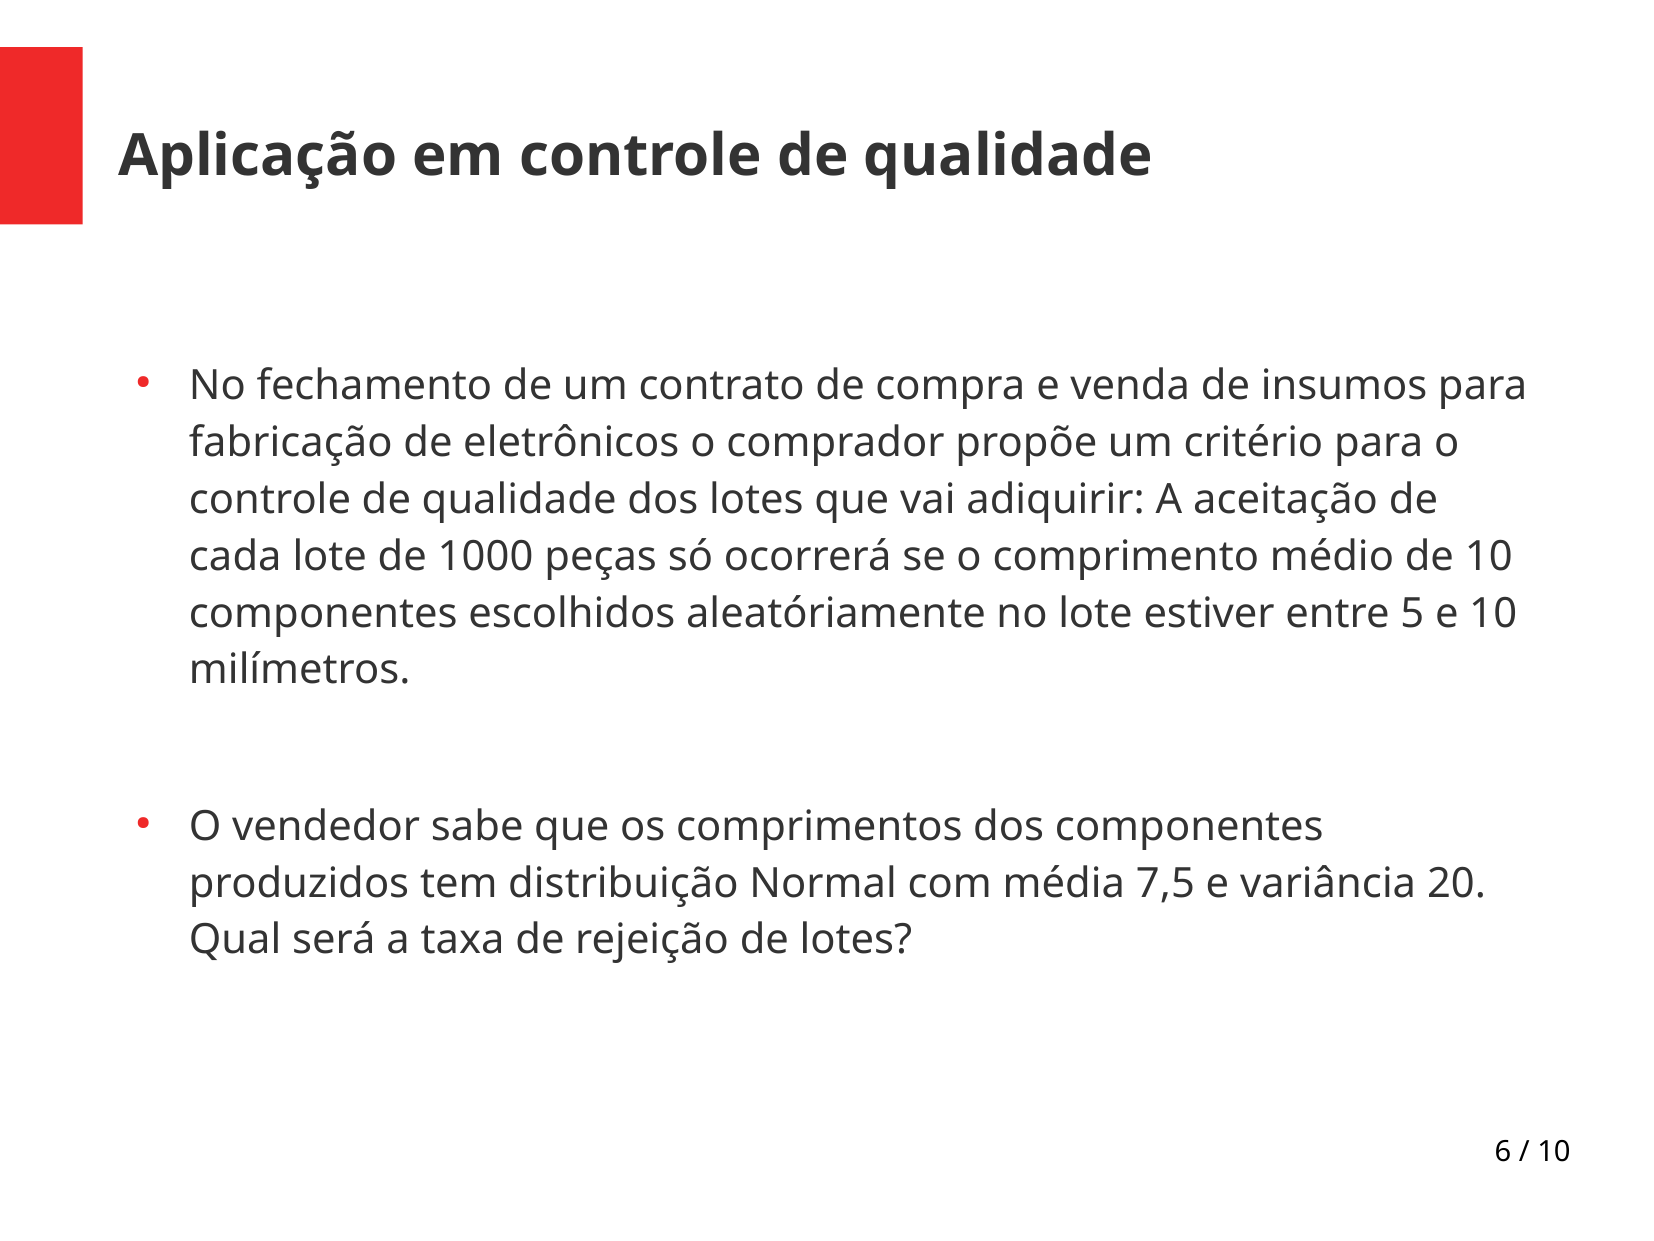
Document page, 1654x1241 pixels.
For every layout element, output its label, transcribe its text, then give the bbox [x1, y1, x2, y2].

title Aplicação em controle de qualidade [118, 49, 1571, 257]
list No fechamento de um contrato de compra e venda de insumos para fabricação de eletrônicos o comprador propõe um critério para o controle de qualidade dos lotes que vai adiquirir: A aceitação de cada lote de 1000 peças só ocorrerá se o comprimento médio de 10 componentes escolhidos aleatóriamente no lote estiver entre 5 e 10 milímetros. O vendedor sabe que os comprimentos dos componentes produzidos tem distribuição Normal com média 7,5 e variância 20. Qual será a taxa de rejeição de lotes? [118, 354, 1536, 1074]
